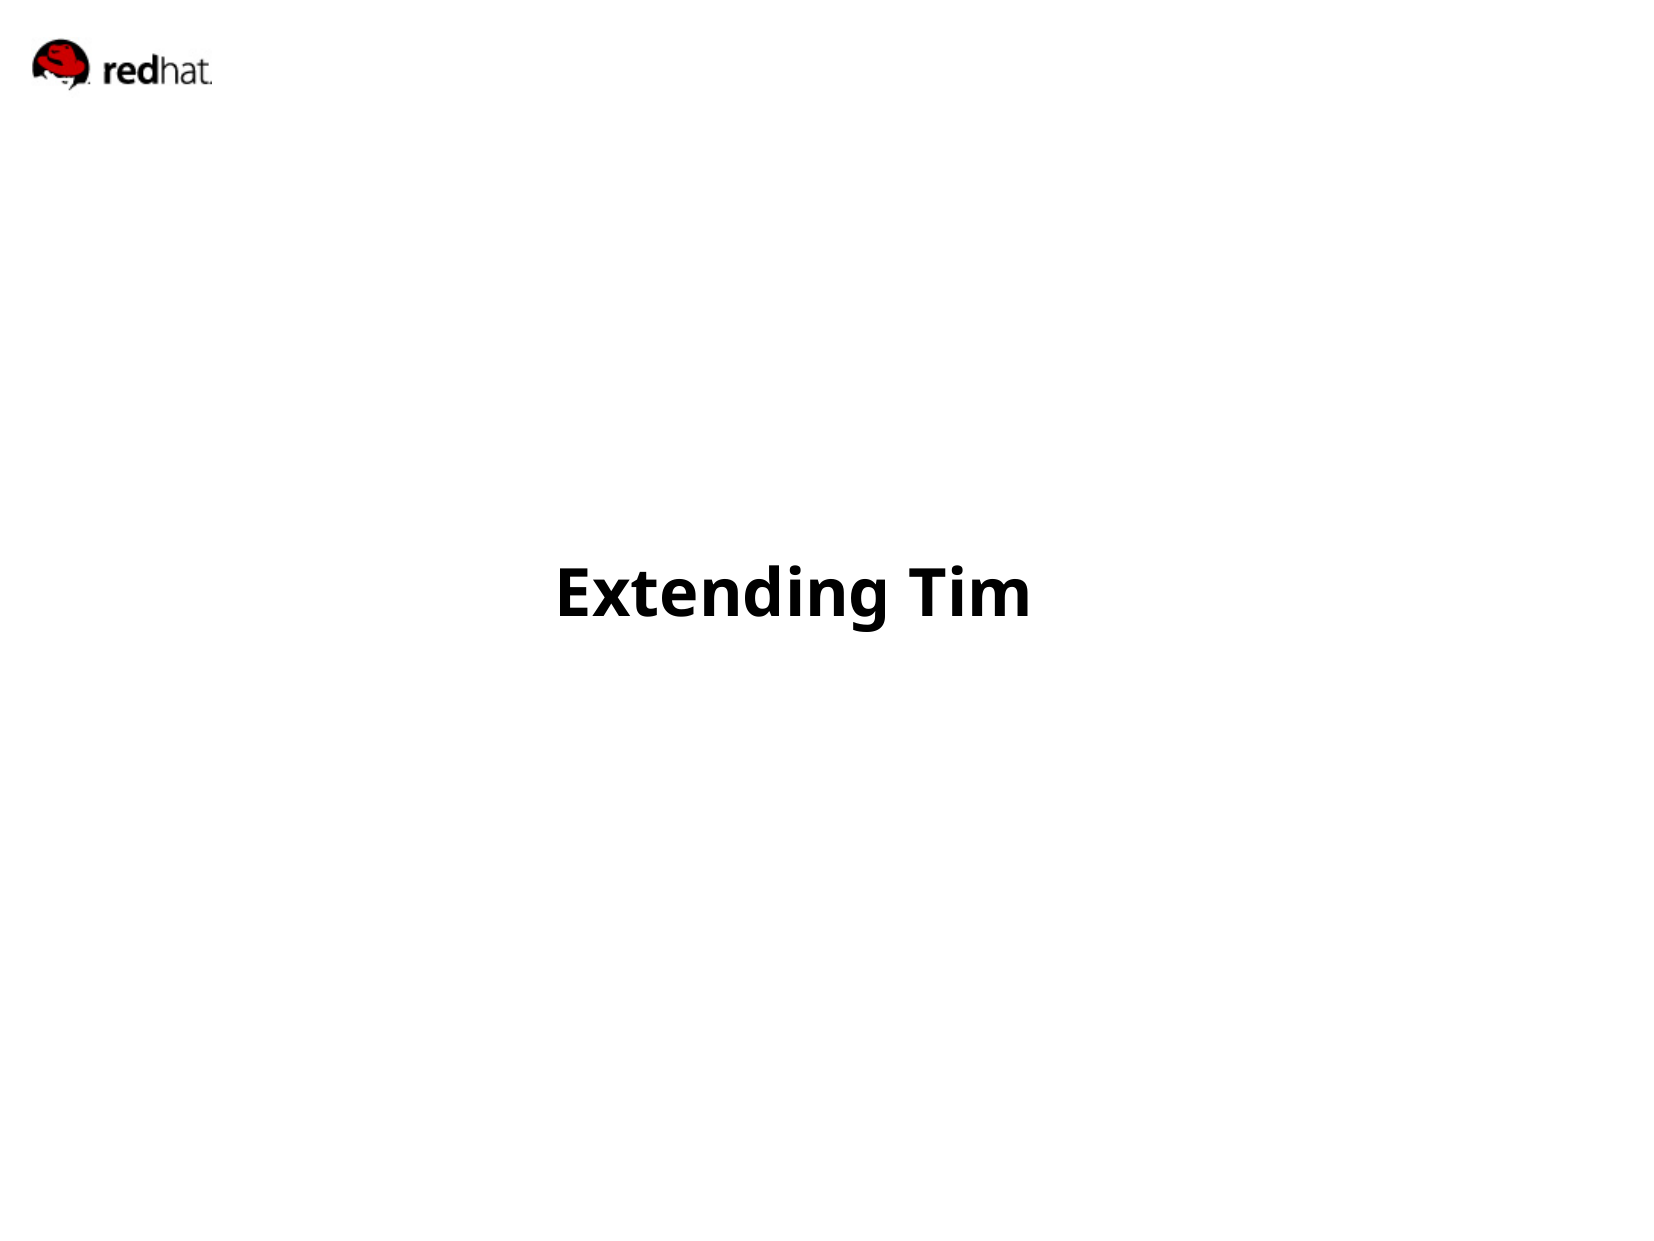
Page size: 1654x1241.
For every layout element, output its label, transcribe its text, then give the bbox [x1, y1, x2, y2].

picture [31, 37, 212, 98]
title Extending Tim [87, 487, 1501, 695]
